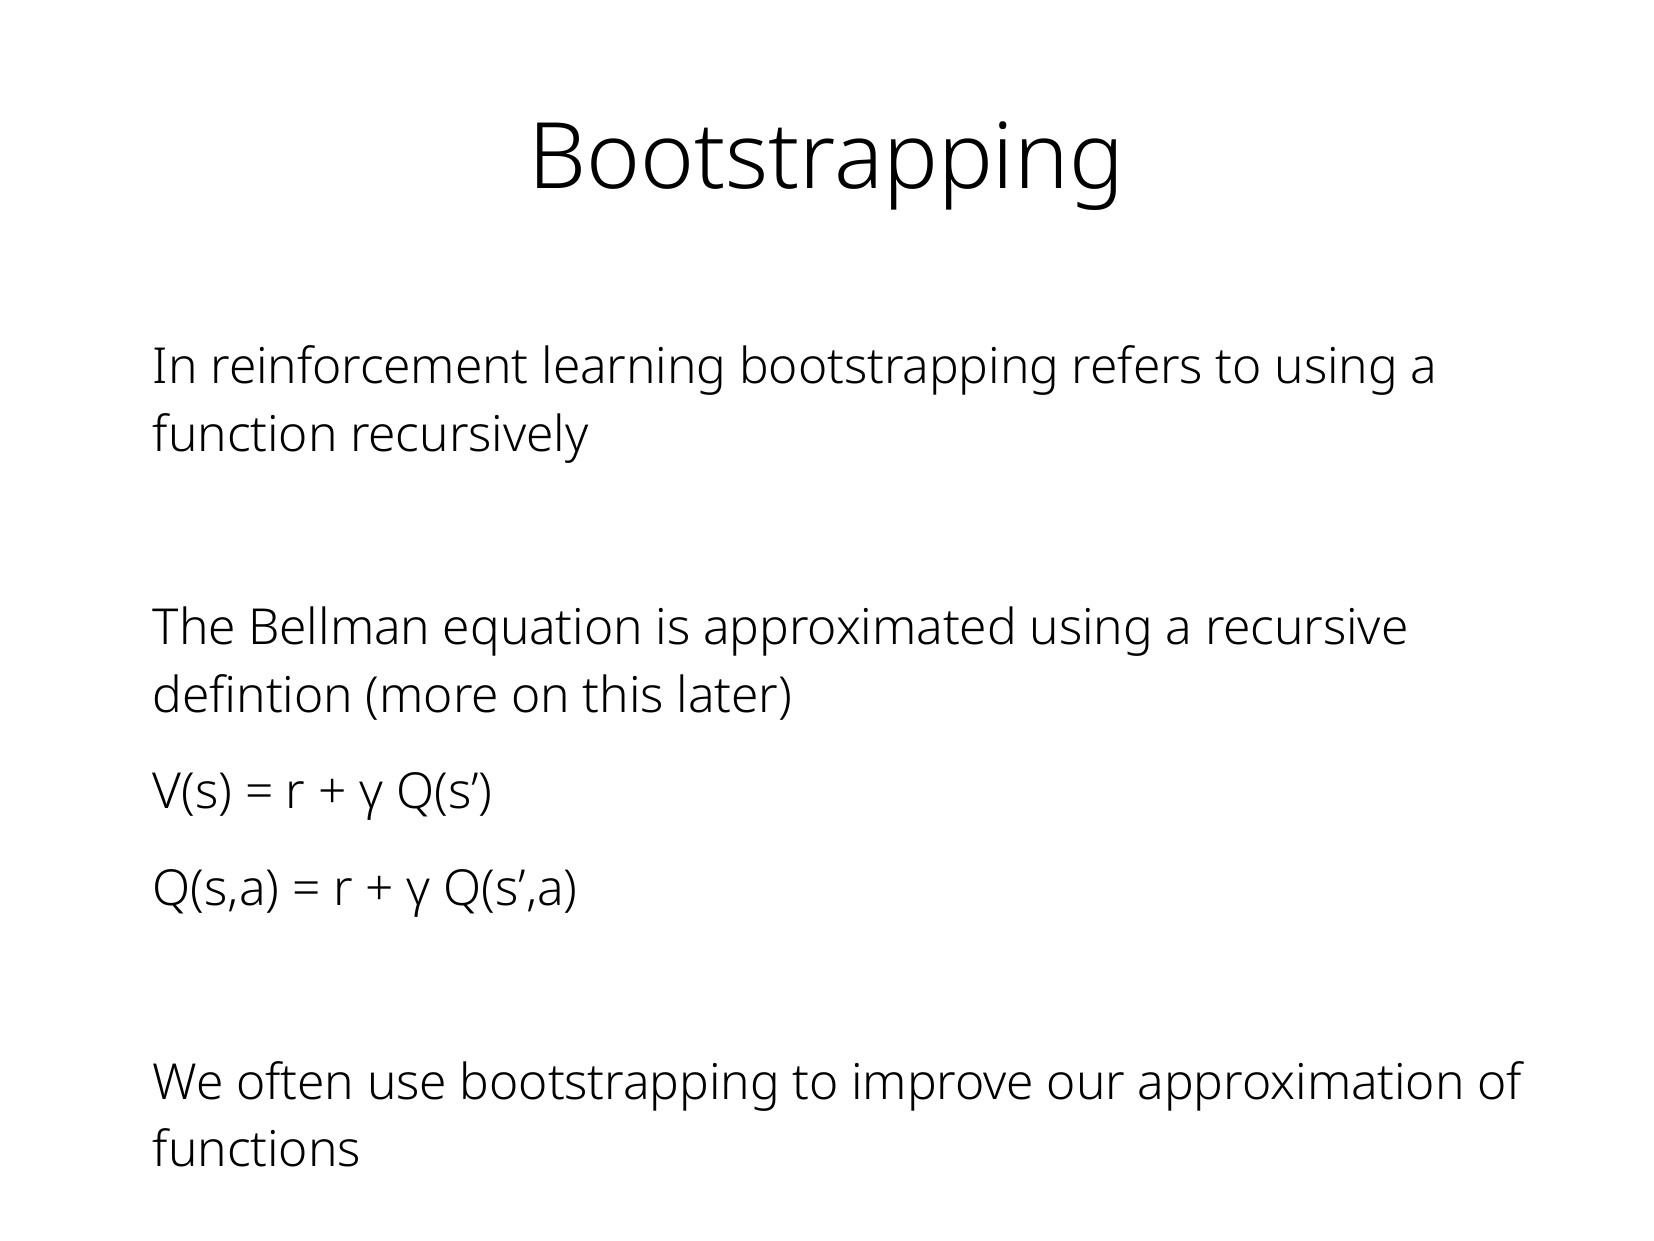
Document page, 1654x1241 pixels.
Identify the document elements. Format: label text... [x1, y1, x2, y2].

title Bootstrapping [82, 49, 1571, 257]
list In reinforcement learning bootstrapping refers to using a function recursively The Bellman equation is approximated using a recursive defintion (more on this later) V(s) = r + γ Q(s’) Q(s,a) = r + γ Q(s’,a) We often use bootstrapping to improve our approximation of functions [82, 330, 1571, 1182]
